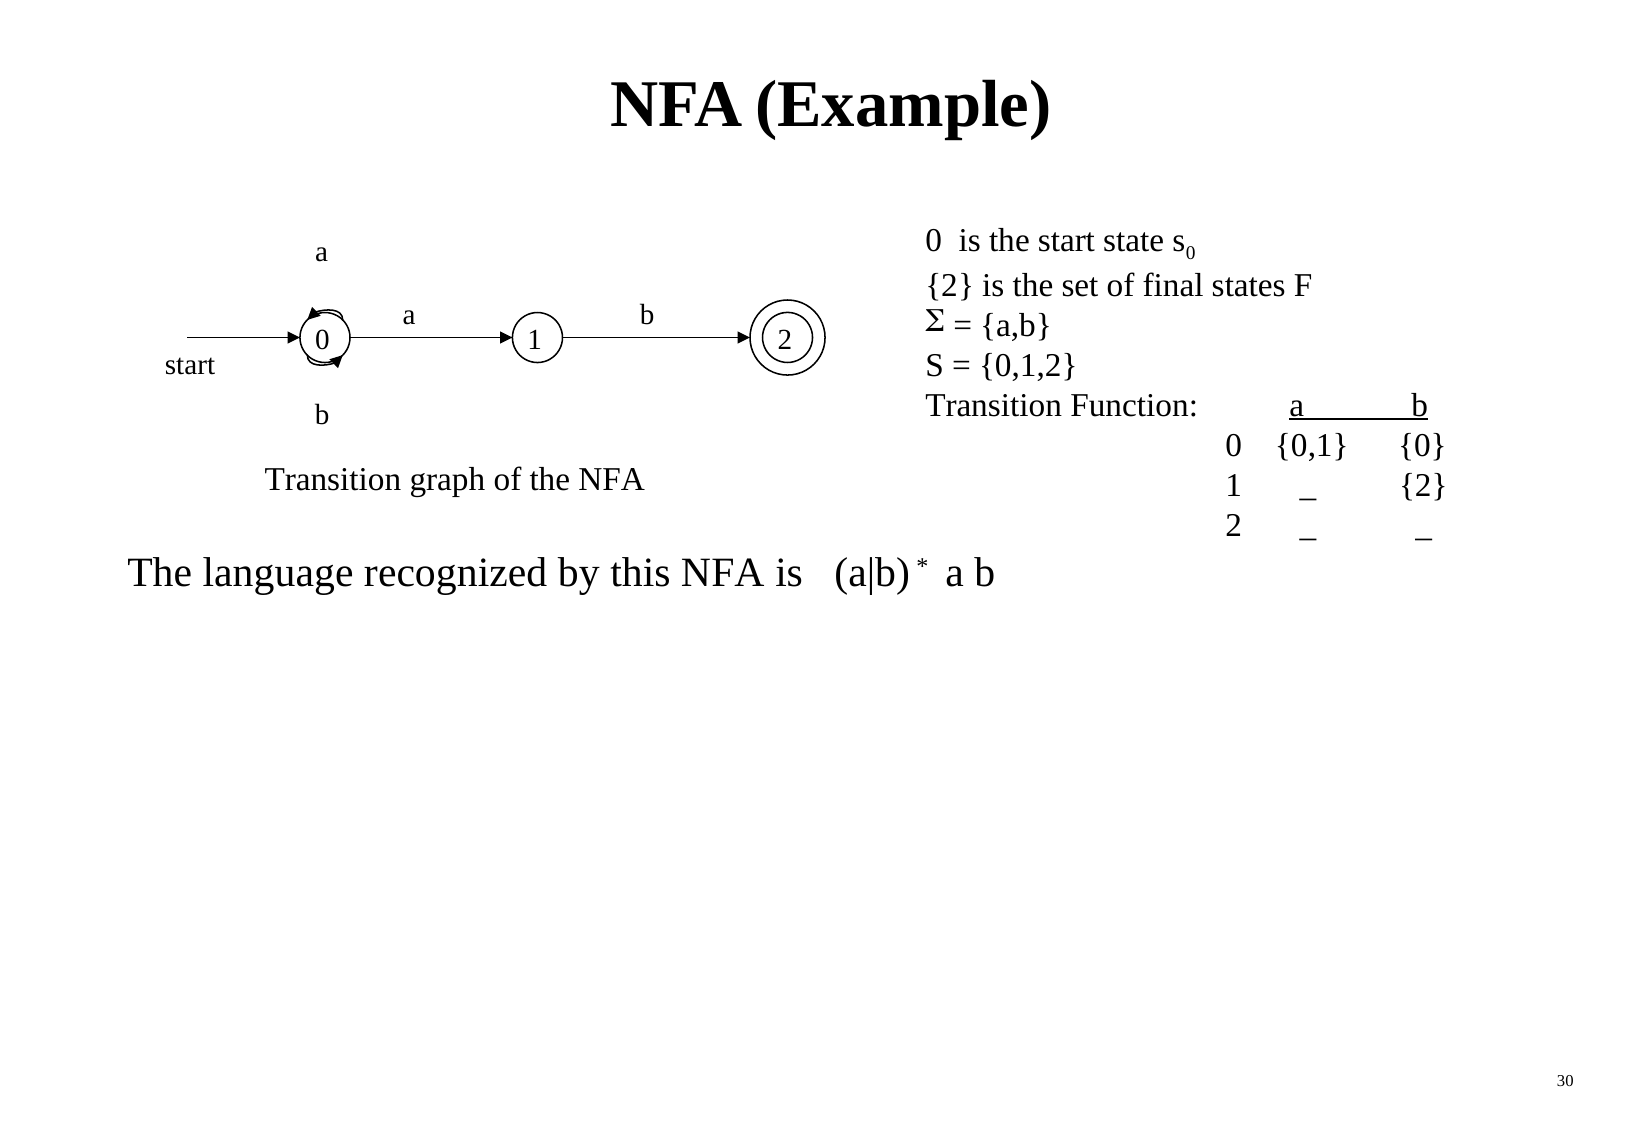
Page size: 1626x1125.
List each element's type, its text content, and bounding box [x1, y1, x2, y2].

text_box <number> [1250, 1062, 1589, 1101]
title NFA (Example) [62, 24, 1600, 175]
text_box Transition graph of the NFA [249, 449, 759, 506]
text_box 0 is the start state s0 {2} is the set of final states F = {a,b} S = {0,1,2} Transition Function: a b 0 {0,1} {0} 1 _ {2} 2 _ _ [910, 210, 1463, 591]
text_box The language recognized by this NFA is (a|b) * a b [112, 537, 1138, 610]
text_box b [625, 287, 670, 338]
text_box 0 [300, 312, 345, 363]
text_box a [300, 224, 343, 276]
text_box start [150, 337, 231, 388]
text_box 2 [762, 312, 808, 363]
text_box a [387, 287, 431, 338]
text_box 1 [512, 312, 558, 363]
text_box b [300, 387, 345, 438]
